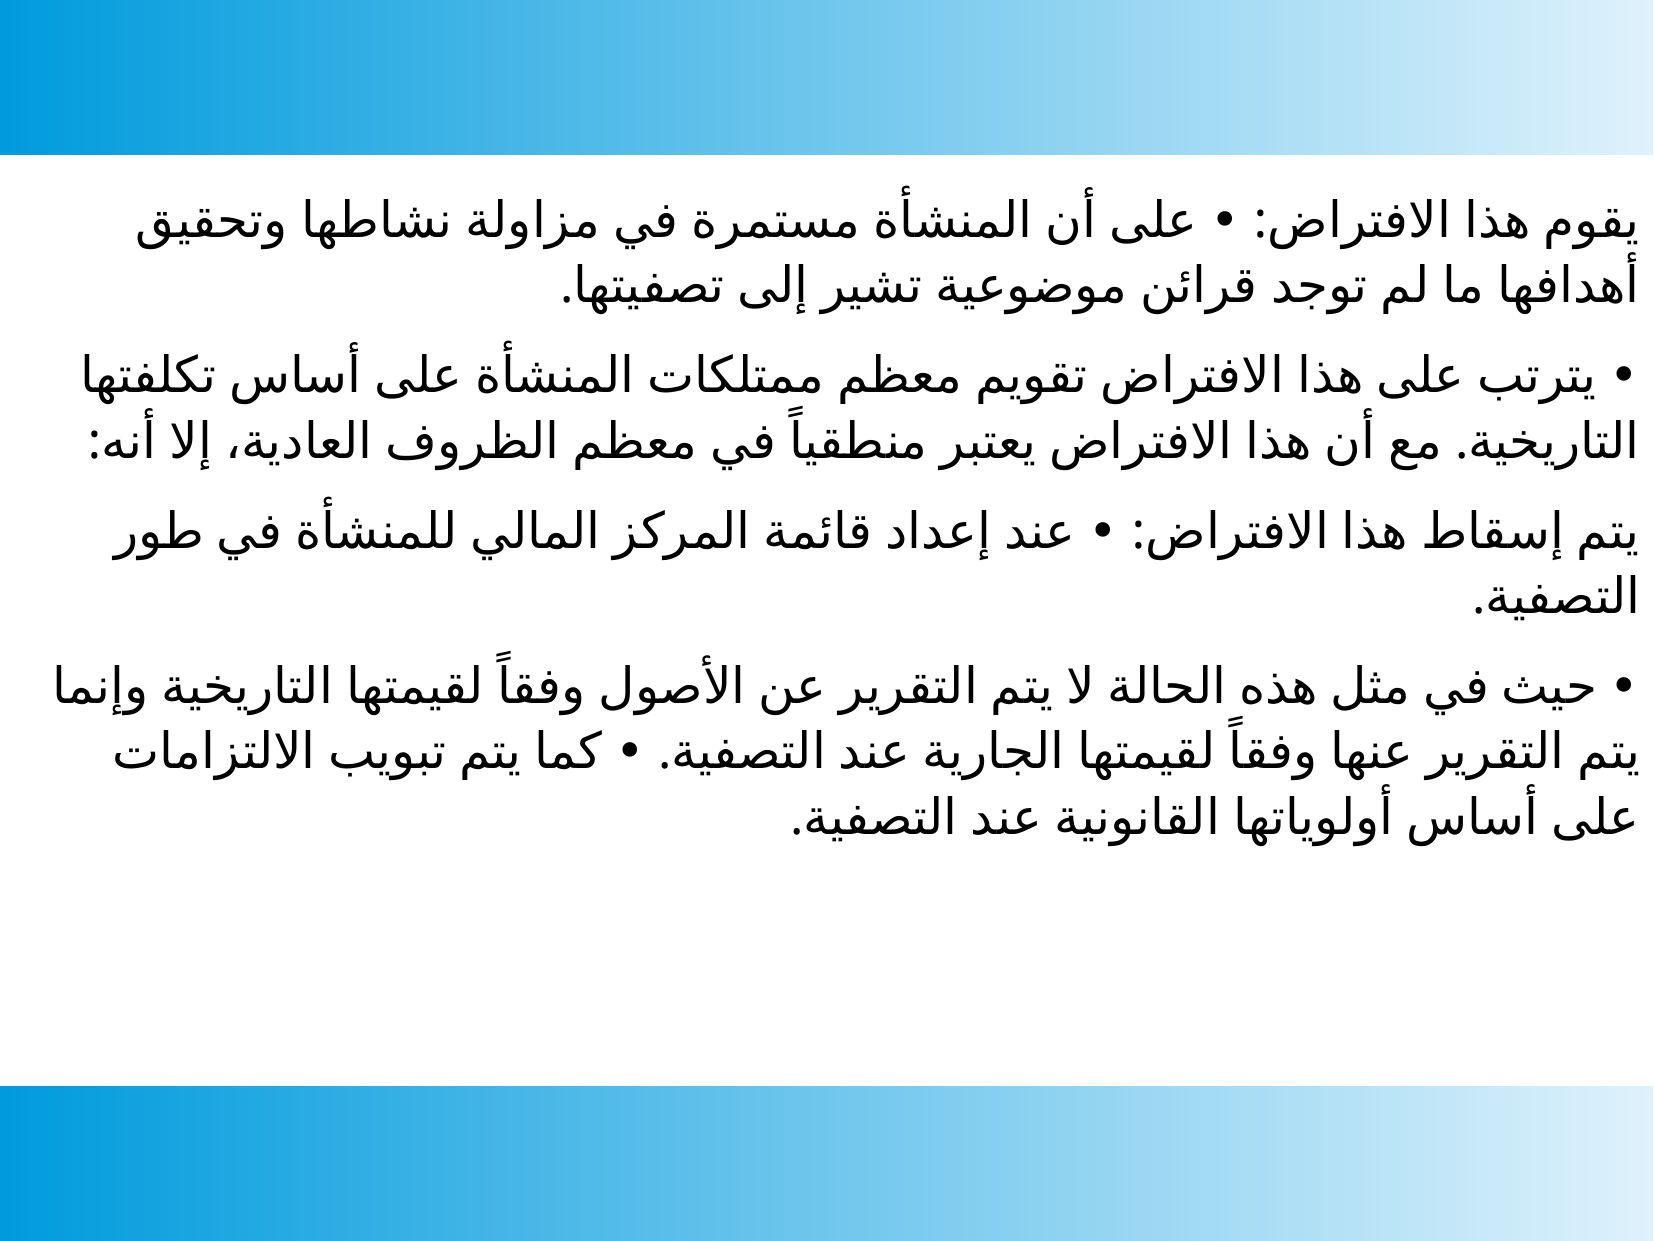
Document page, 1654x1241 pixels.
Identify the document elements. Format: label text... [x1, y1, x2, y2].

text_box يقوم هذا الافتراض: • على أن المنشأة مستمرة في مزاولة نشاطها وتحقيق أهدافها ما لم توجد قرائن موضوعية تشير إلى تصفيتها. • يترتب على هذا الافتراض تقويم معظم ممتلكات المنشأة على أساس تكلفتها التاريخية. مع أن هذا الافتراض يعتبر منطقياً في معظم الظروف العادية، إلا أنه: يتم إسقاط هذا الافتراض: • عند إعداد قائمة المركز المالي للمنشأة في طور التصفية. • حيث في مثل هذه الحالة لا يتم التقرير عن الأصول وفقاً لقيمتها التاريخية وإنما يتم التقرير عنها وفقاً لقيمتها الجارية عند التصفية. • كما يتم تبويب الالتزامات على أساس أولوياتها القانونية عند التصفية. [10, 105, 1654, 882]
